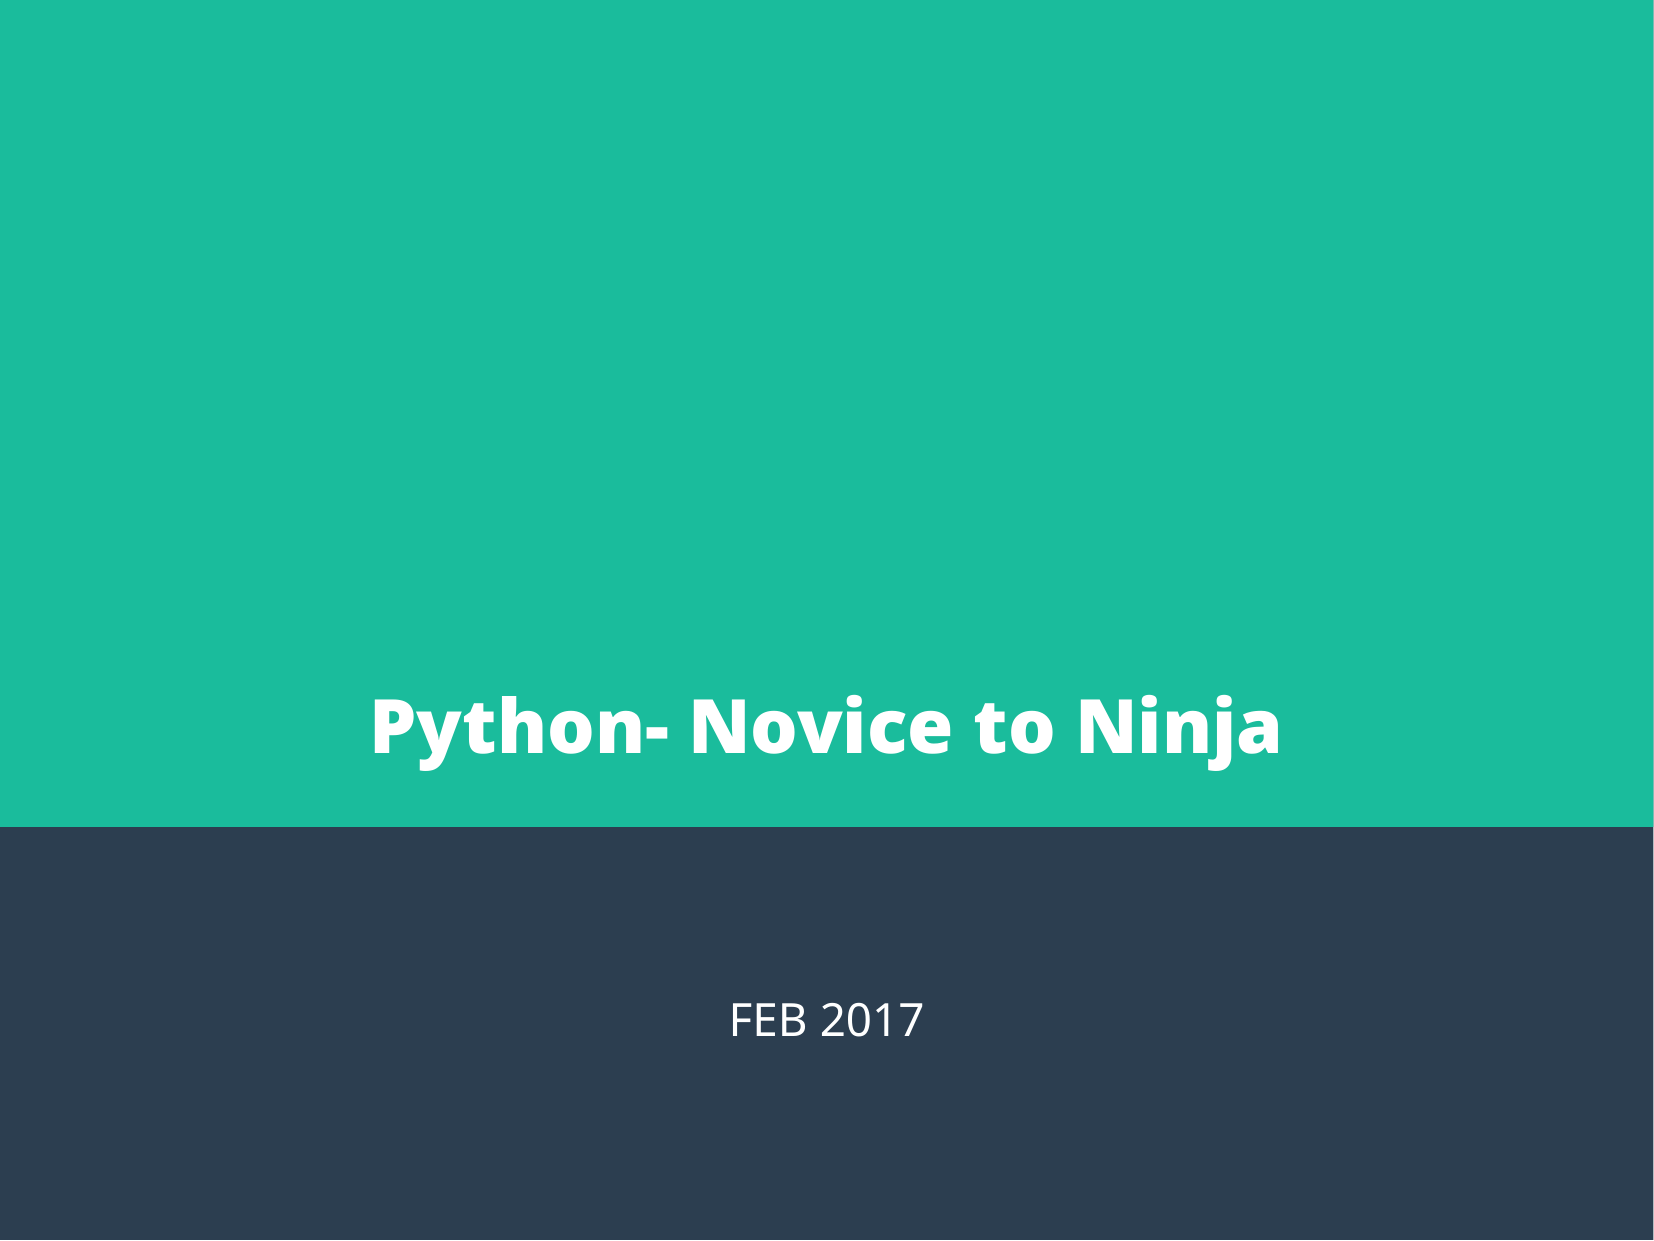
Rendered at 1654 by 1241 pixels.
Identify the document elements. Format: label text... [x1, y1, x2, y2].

title Python- Novice to Ninja [59, 620, 1595, 778]
subtitle FEB 2017 [59, 856, 1595, 1182]
